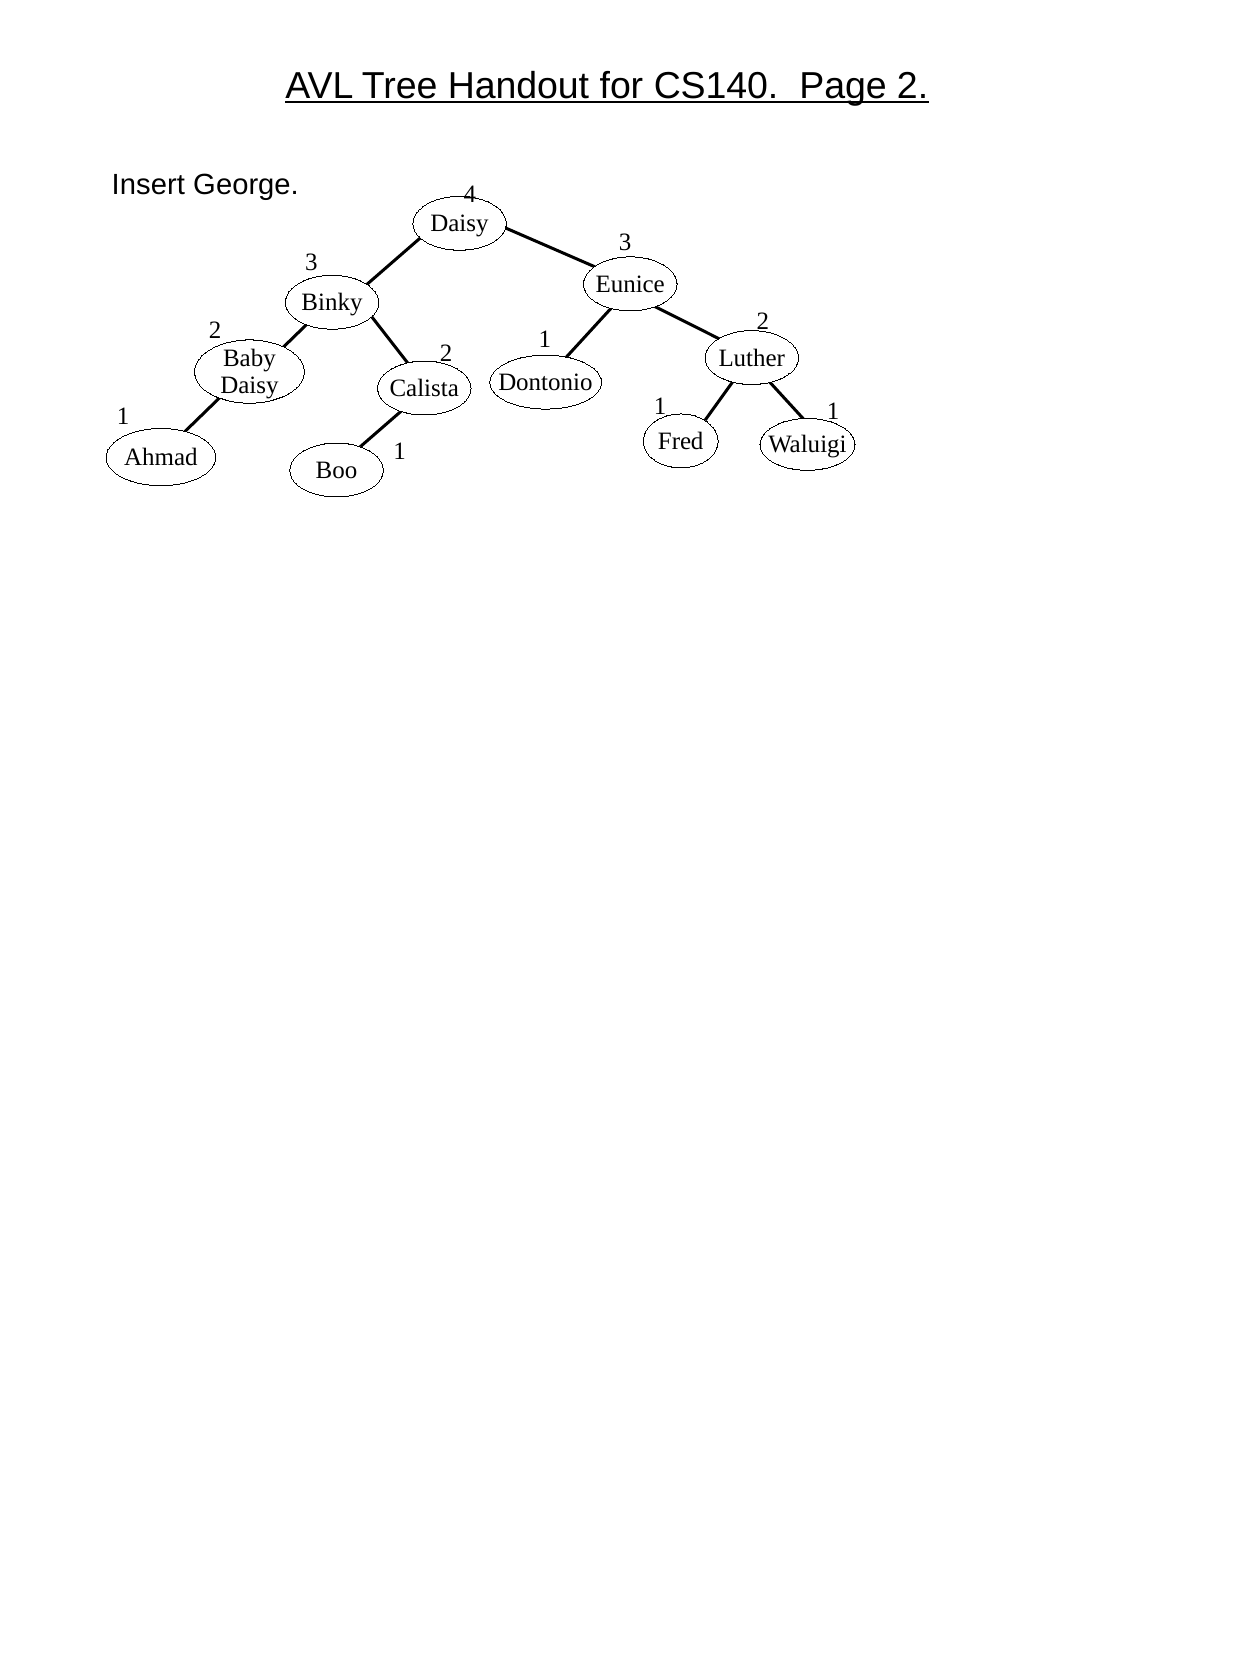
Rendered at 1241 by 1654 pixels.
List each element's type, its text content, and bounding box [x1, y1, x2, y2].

text_box 3 [603, 220, 647, 261]
text_box 1 [378, 430, 421, 471]
text_box Calista [377, 361, 472, 415]
text_box 2 [424, 332, 468, 372]
text_box 2 [741, 299, 785, 338]
text_box Fred [643, 413, 719, 468]
text_box Binky [285, 275, 379, 330]
text_box Boo [289, 443, 384, 497]
text_box Luther [705, 330, 799, 385]
text_box Eunice [583, 256, 678, 311]
text_box 2 [194, 309, 237, 350]
text_box Insert George. [96, 160, 313, 209]
text_box Baby Daisy [194, 339, 305, 404]
text_box 1 [812, 389, 856, 430]
text_box 1 [102, 394, 145, 435]
text_box Ahmad [106, 428, 216, 486]
text_box 3 [290, 241, 333, 282]
text_box Daisy [412, 197, 507, 251]
text_box Waluigi [759, 418, 856, 471]
text_box 1 [639, 384, 682, 425]
text_box AVL Tree Handout for CS140. Page 2. [270, 57, 945, 115]
text_box 1 [523, 317, 567, 357]
text_box 4 [448, 173, 491, 214]
text_box Dontonio [489, 355, 602, 410]
